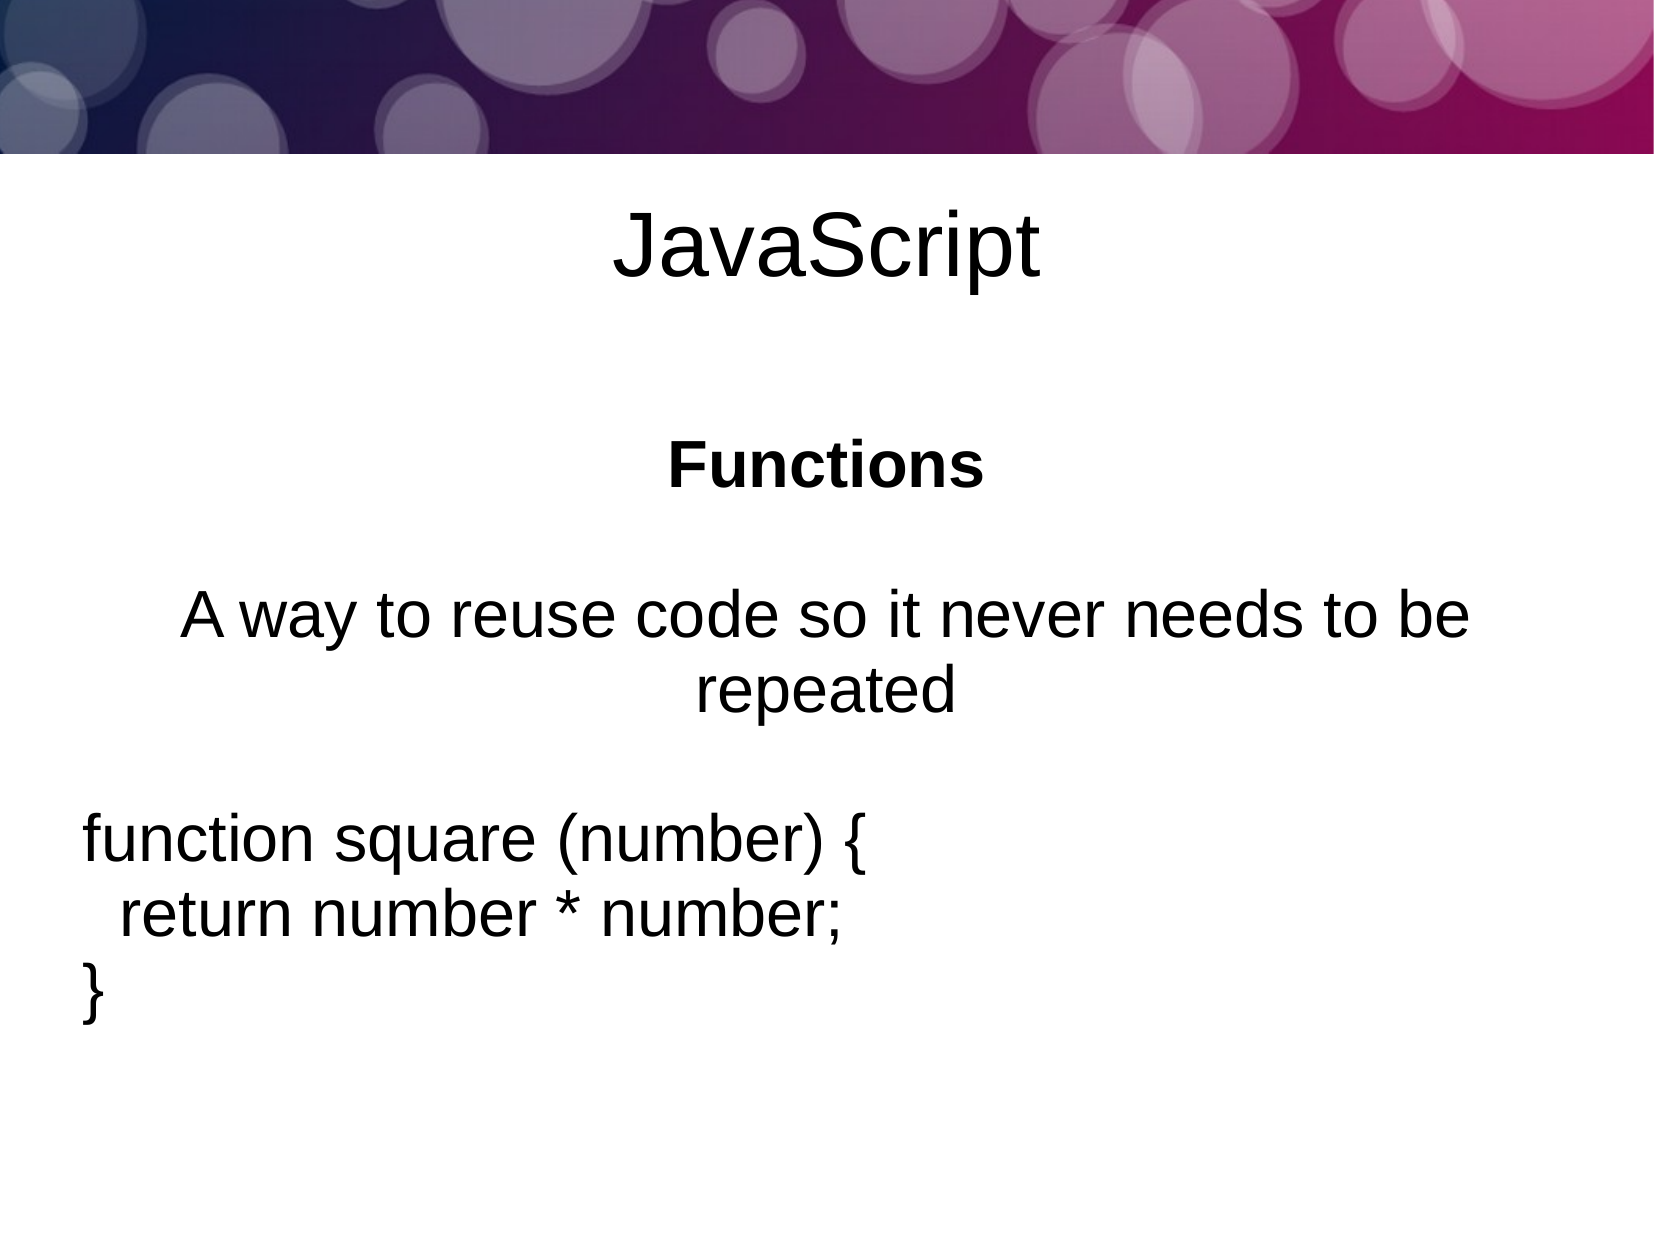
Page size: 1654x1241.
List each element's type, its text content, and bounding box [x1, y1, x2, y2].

subtitle Functions A way to reuse code so it never needs to be repeated function square (number) { return number * number; } [82, 366, 1571, 1087]
picture [0, 0, 1654, 154]
title JavaScript [82, 159, 1571, 331]
